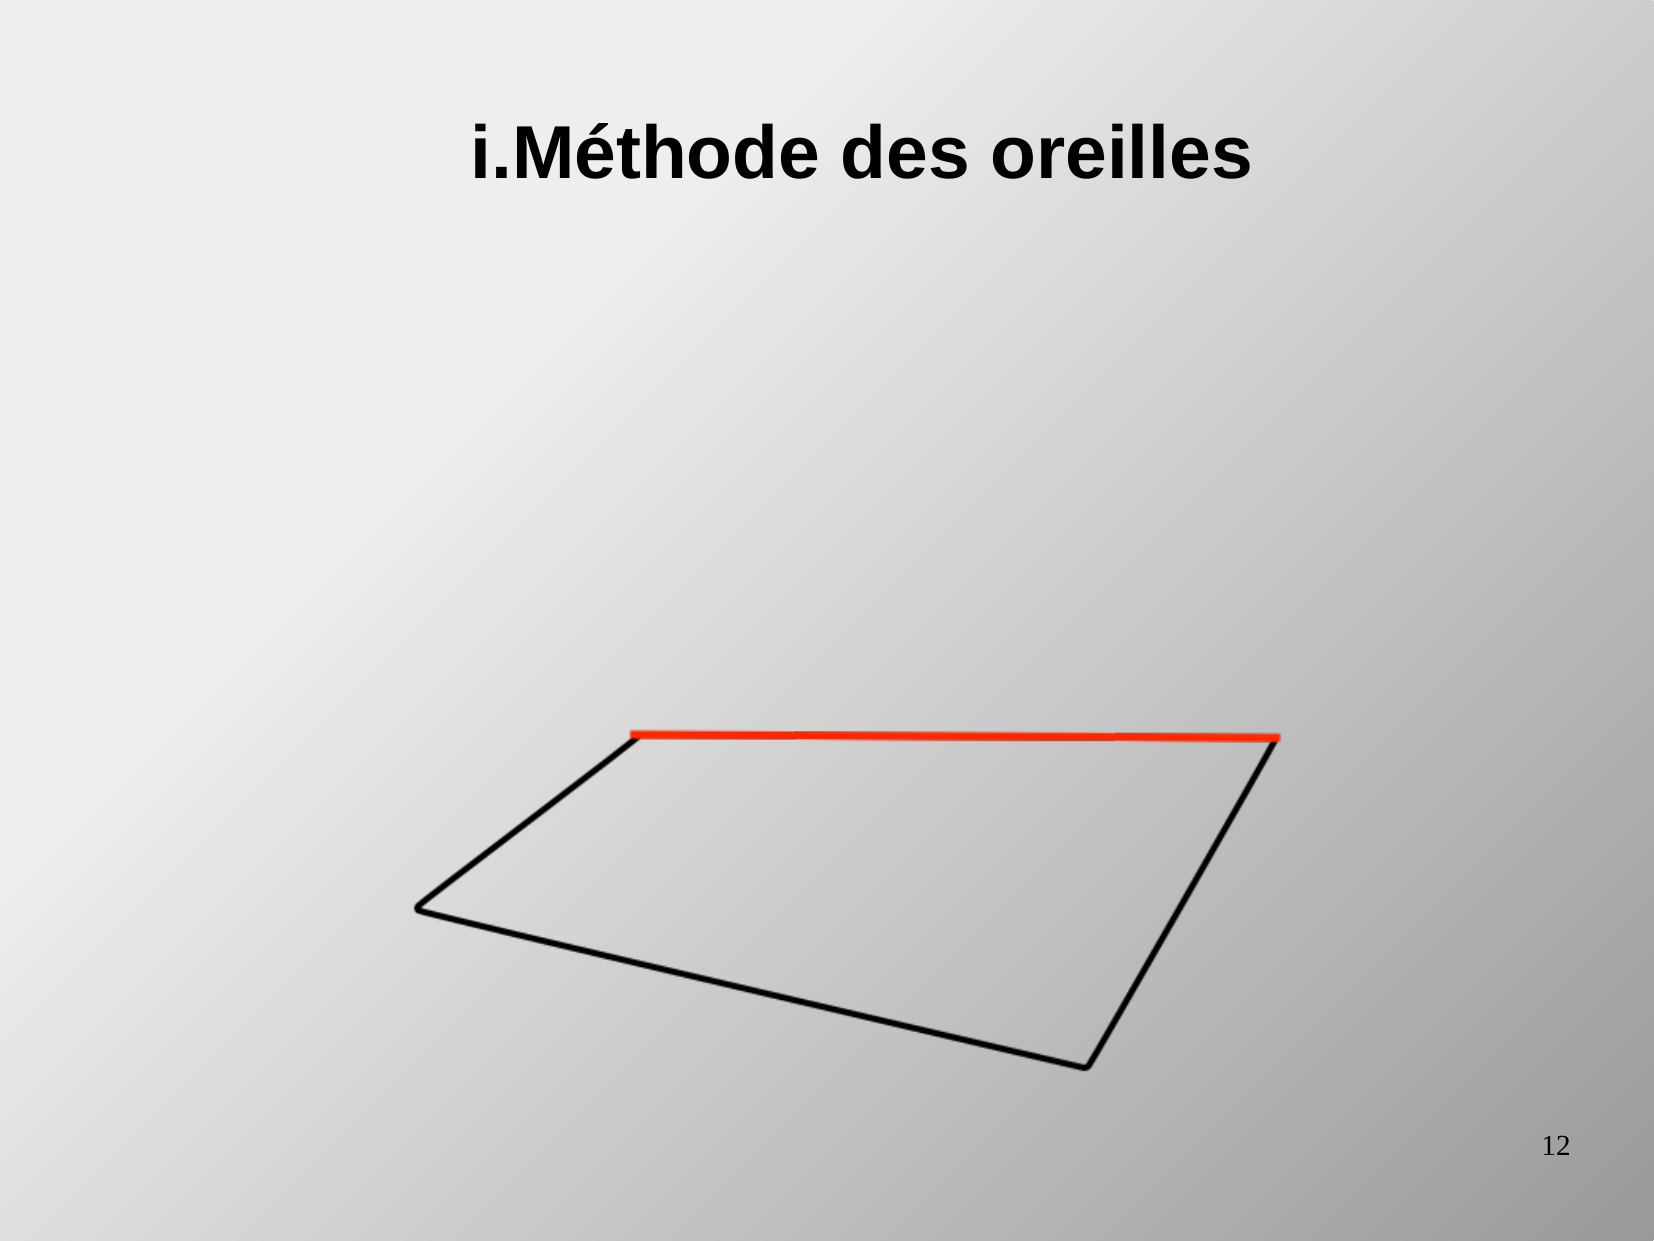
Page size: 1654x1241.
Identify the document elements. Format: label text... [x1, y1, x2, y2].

title i.Méthode des oreilles [82, 49, 1571, 257]
picture [364, 290, 1289, 1109]
